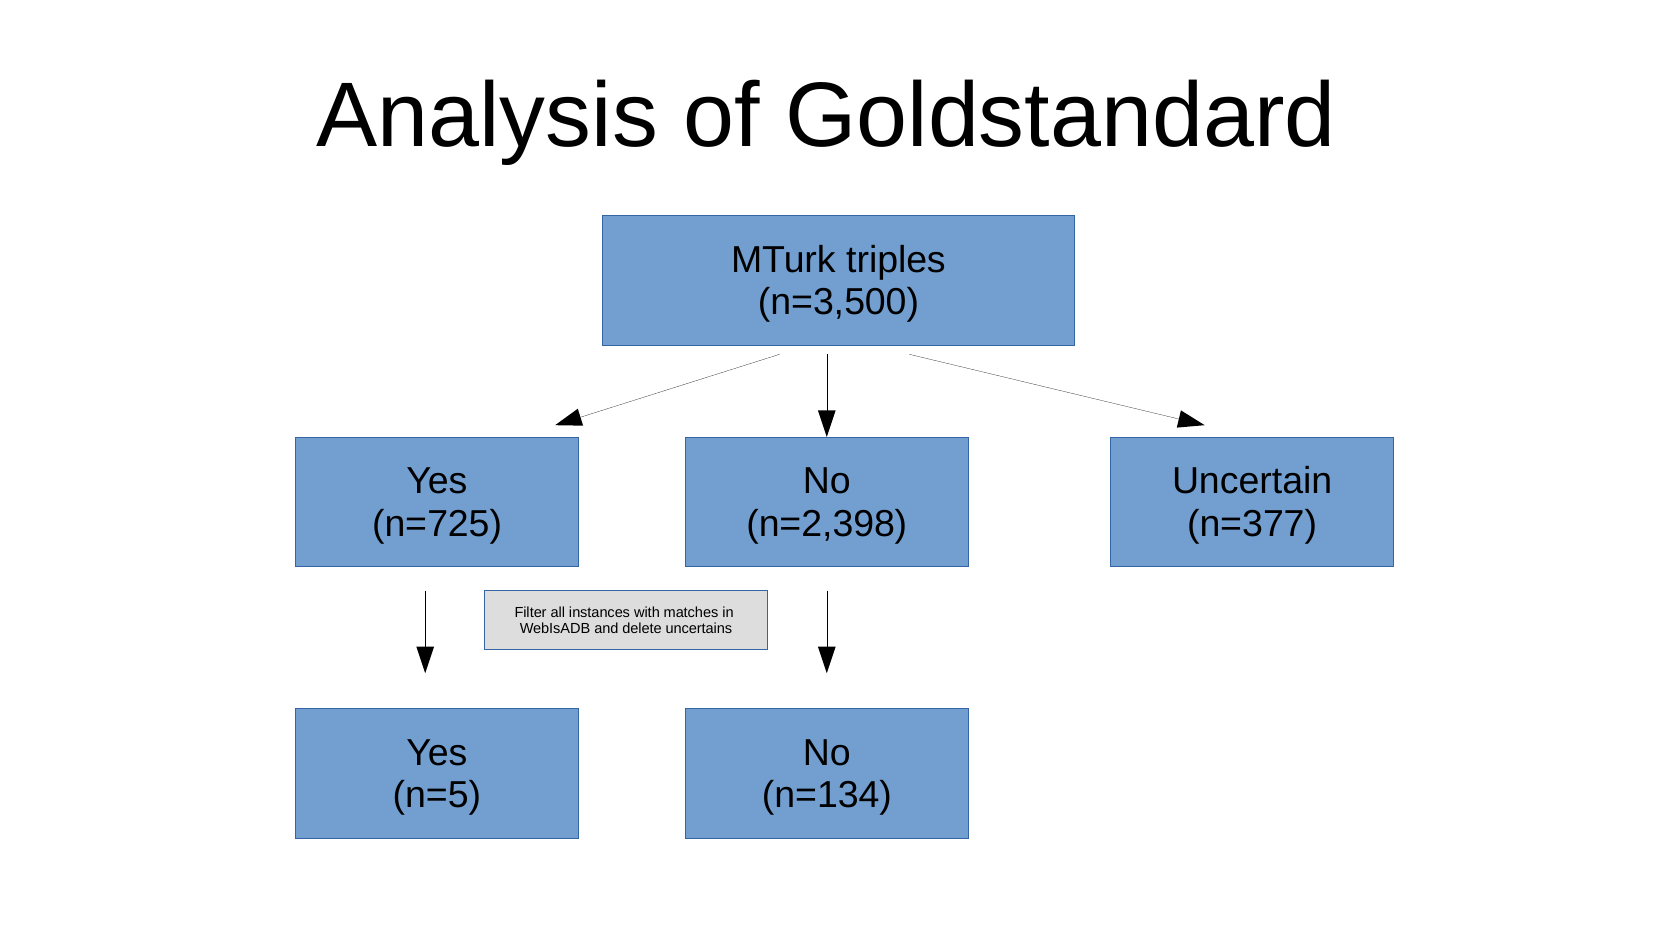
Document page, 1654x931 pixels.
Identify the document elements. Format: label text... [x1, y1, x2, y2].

text_box Uncertain (n=377) [1110, 437, 1394, 567]
text_box No (n=134) [685, 708, 969, 839]
title Analysis of Goldstandard [82, 37, 1571, 193]
text_box Filter all instances with matches in WebIsADB and delete uncertains [484, 590, 768, 650]
text_box Yes (n=5) [295, 708, 579, 839]
text_box Yes (n=725) [295, 437, 579, 567]
text_box MTurk triples (n=3,500) [602, 215, 1075, 346]
text_box No (n=2,398) [685, 437, 969, 567]
